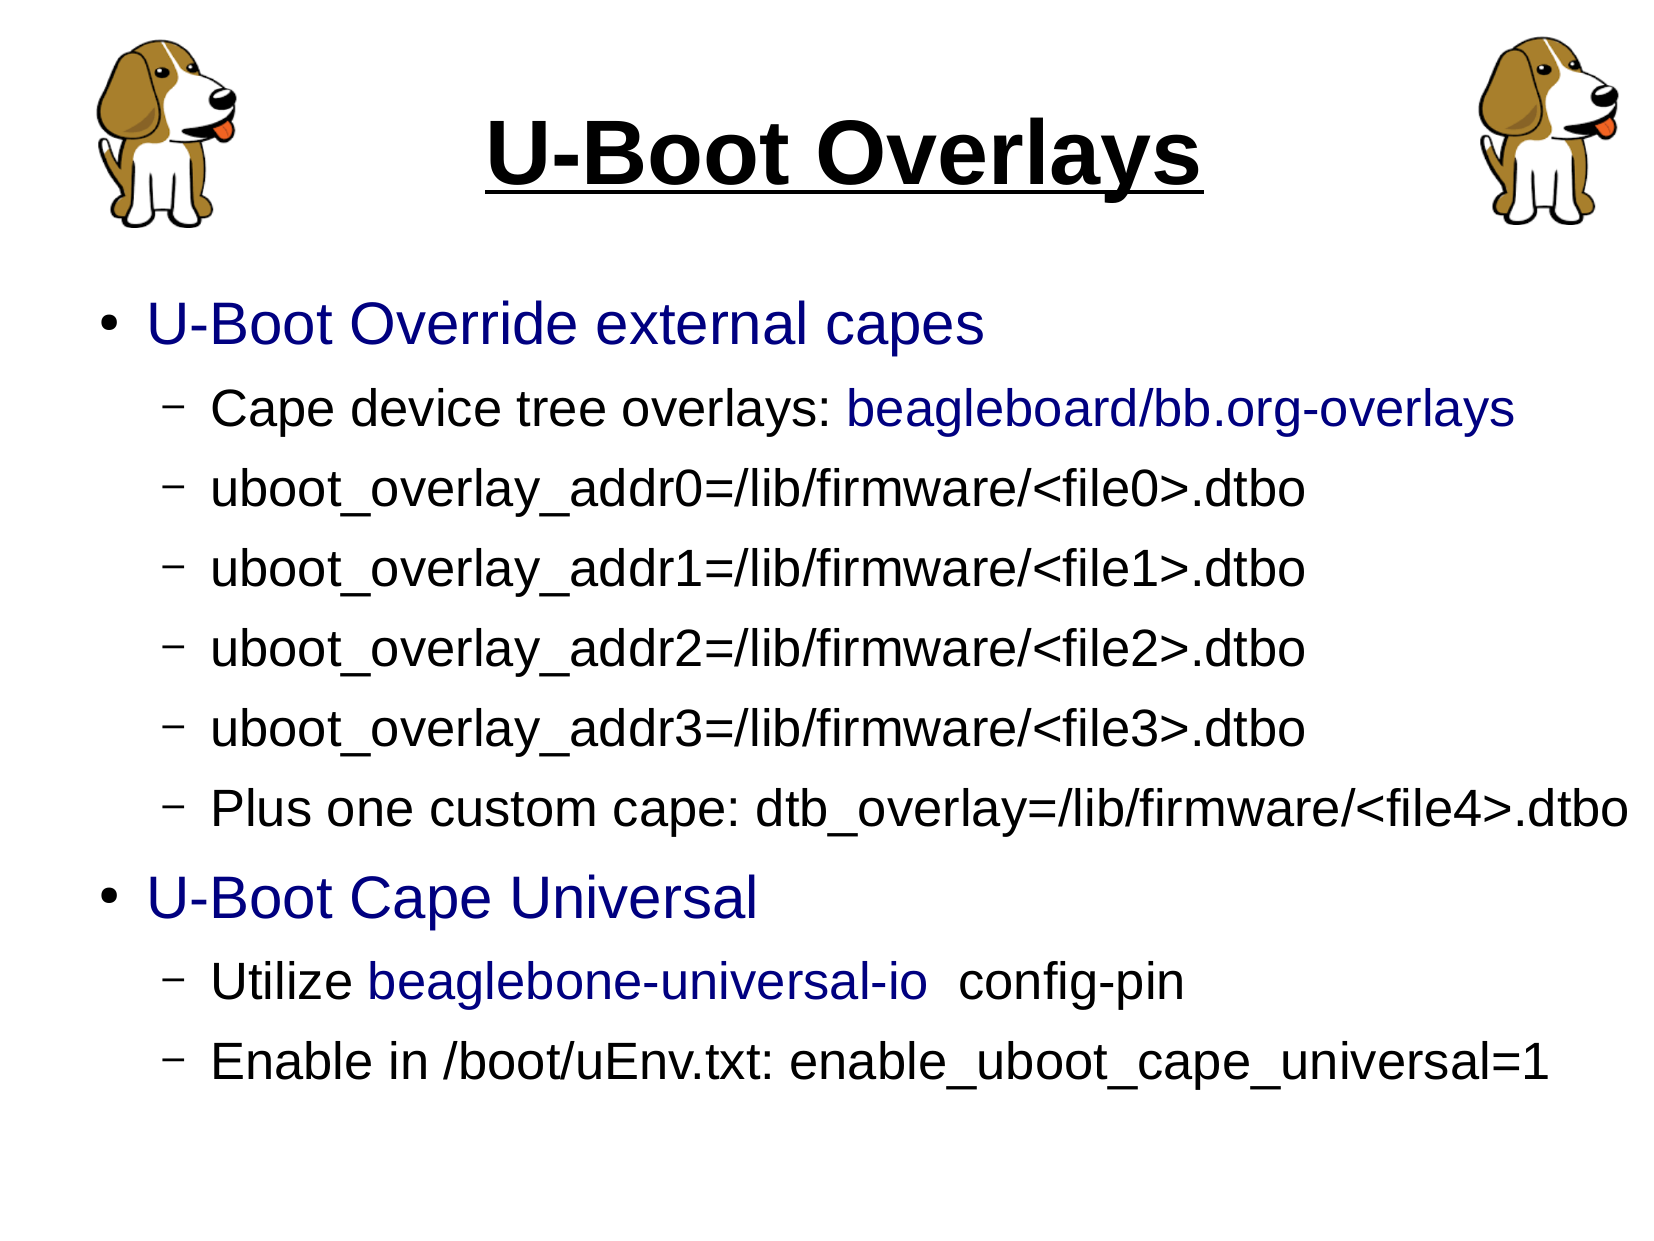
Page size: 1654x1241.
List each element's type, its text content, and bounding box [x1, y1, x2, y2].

list U-Boot Override external capes Cape device tree overlays: beagleboard/bb.org-overlays uboot_overlay_addr0=/lib/firmware/<file0>.dtbo uboot_overlay_addr1=/lib/firmware/<file1>.dtbo uboot_overlay_addr2=/lib/firmware/<file2>.dtbo uboot_overlay_addr3=/lib/firmware/<file3>.dtbo Plus one custom cape: dtb_overlay=/lib/firmware/<file4>.dtbo U-Boot Cape Universal Utilize beaglebone-universal-io config-pin Enable in /boot/uEnv.txt: enable_uboot_cape_universal=1 [82, 290, 1636, 1156]
title U-Boot Overlays [82, 49, 1571, 257]
picture [1464, 36, 1621, 225]
picture [82, 39, 239, 228]
